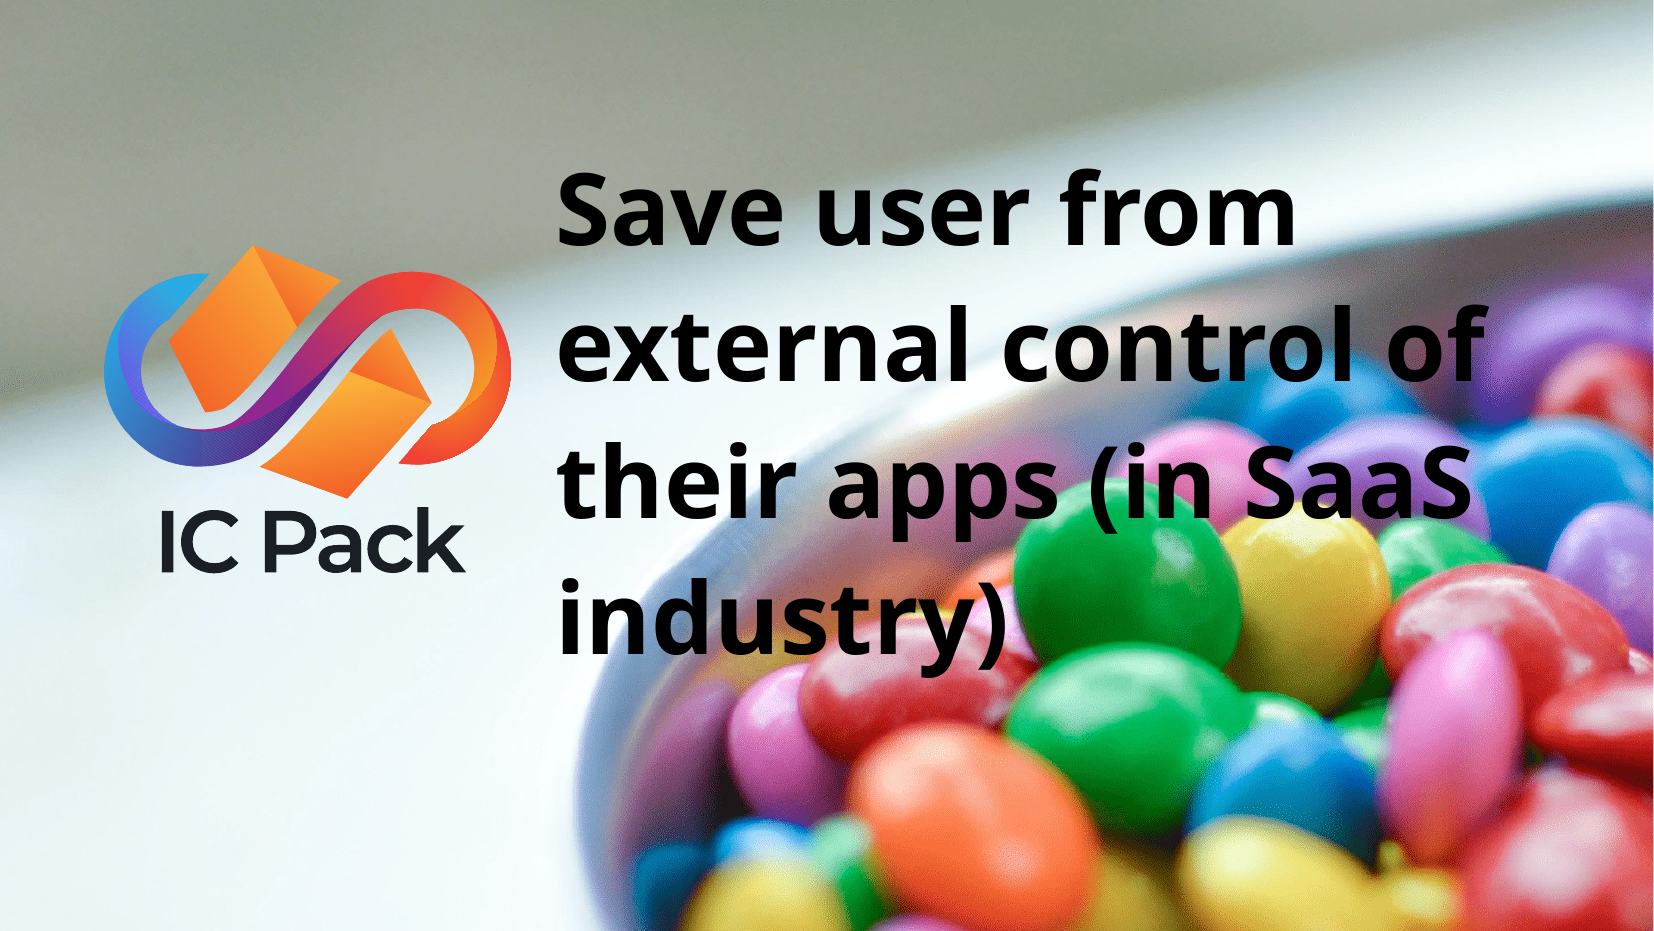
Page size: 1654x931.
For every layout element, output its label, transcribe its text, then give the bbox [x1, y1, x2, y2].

title Save user from external control of their apps (in SaaS industry) [555, 138, 1625, 684]
picture [0, 0, 1654, 931]
